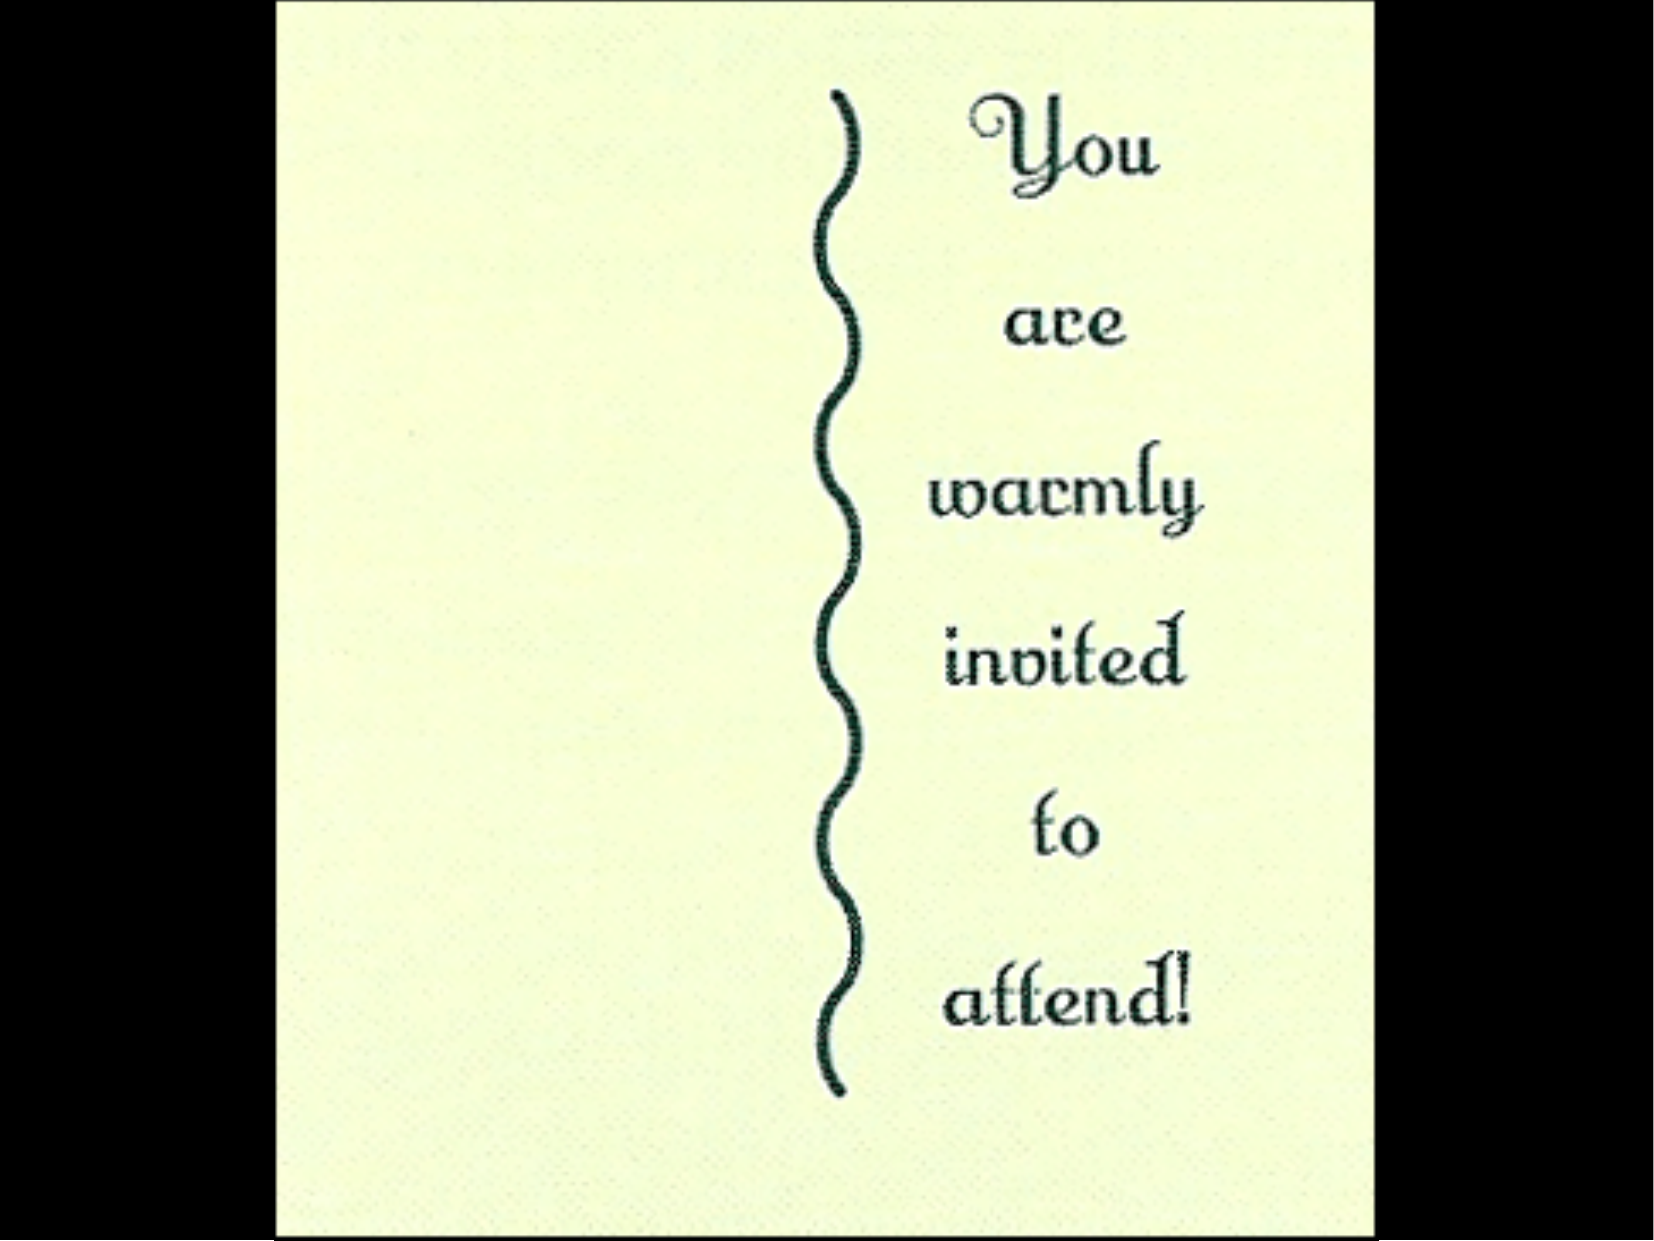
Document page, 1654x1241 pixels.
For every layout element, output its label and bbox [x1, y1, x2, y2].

picture [274, 0, 1379, 1241]
